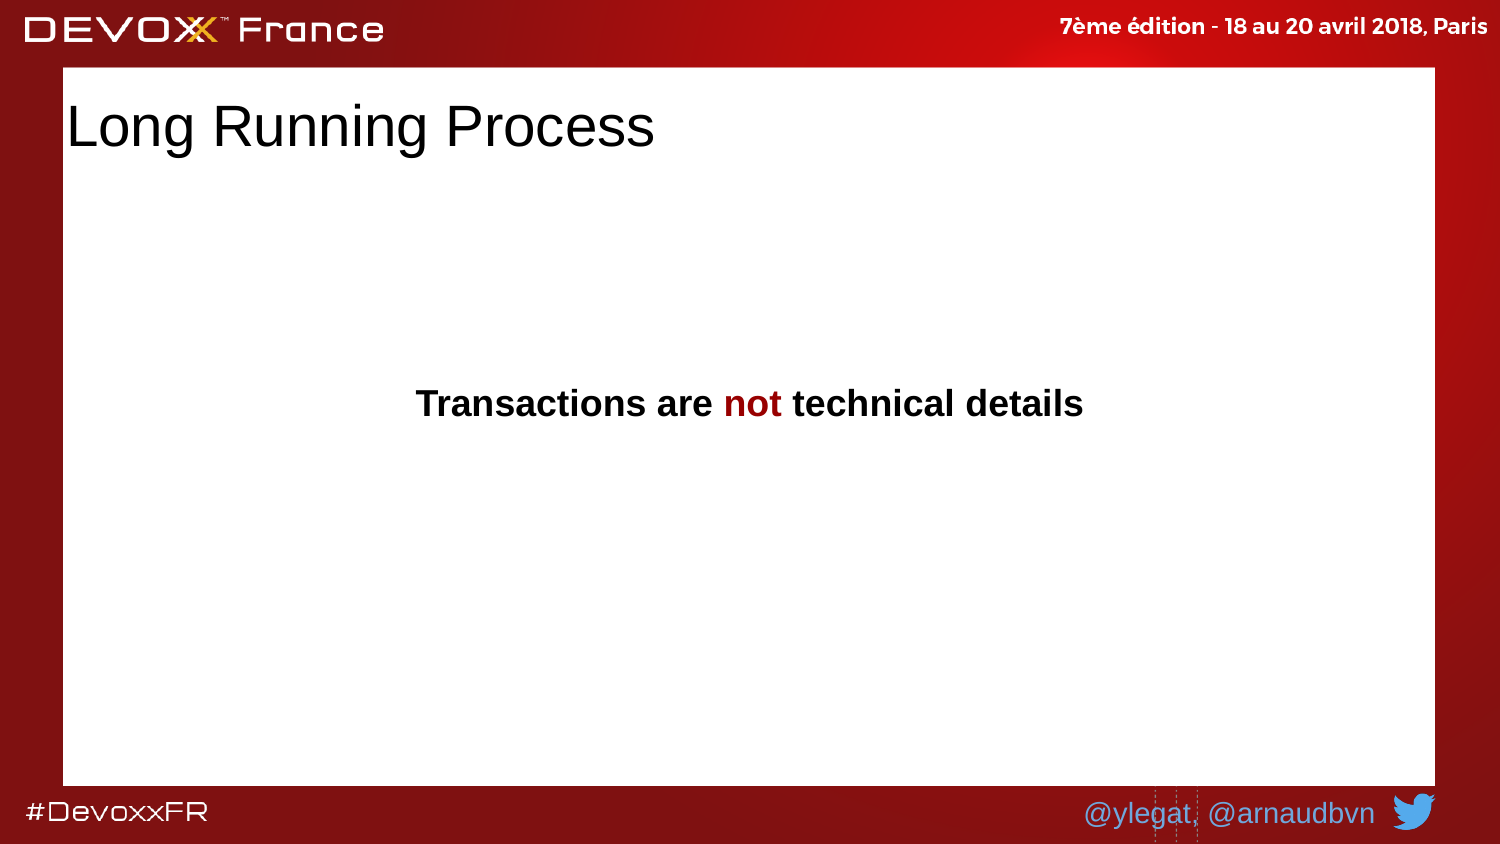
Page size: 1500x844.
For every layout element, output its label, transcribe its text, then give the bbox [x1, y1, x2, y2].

text_box @ylegat, @arnaudbvn [1068, 779, 1399, 844]
text_box Transactions are not technical details [384, 364, 1116, 480]
title Long Running Process [51, 72, 1449, 167]
picture [0, 0, 1500, 844]
